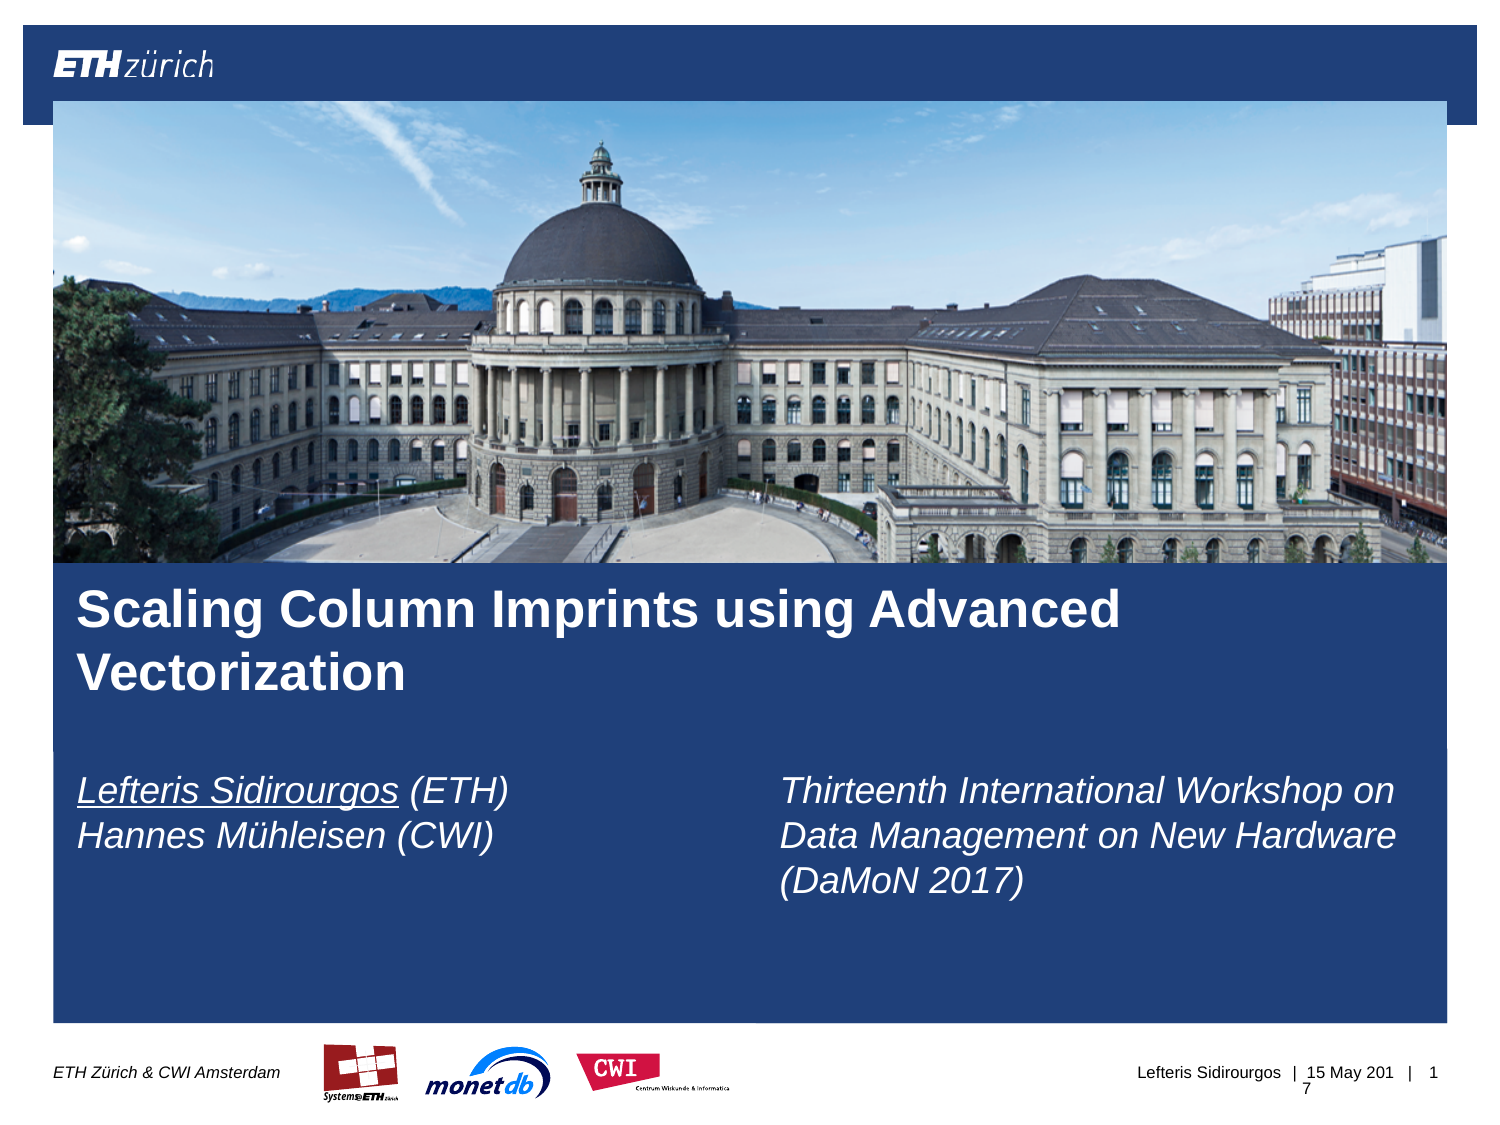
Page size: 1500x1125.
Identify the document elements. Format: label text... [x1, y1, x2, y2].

picture [318, 1039, 402, 1111]
title Scaling Column Imprints using Advanced Vectorization [53, 563, 1447, 752]
picture [425, 1046, 551, 1099]
text_box Thirteenth International Workshop on Data Management on New Hardware (DaMoN 2017) [755, 748, 1448, 1024]
picture [566, 1039, 742, 1118]
picture [53, 101, 1447, 563]
text_box Lefteris Sidirourgos (ETH) Hannes Mühleisen (CWI) [53, 752, 755, 1024]
